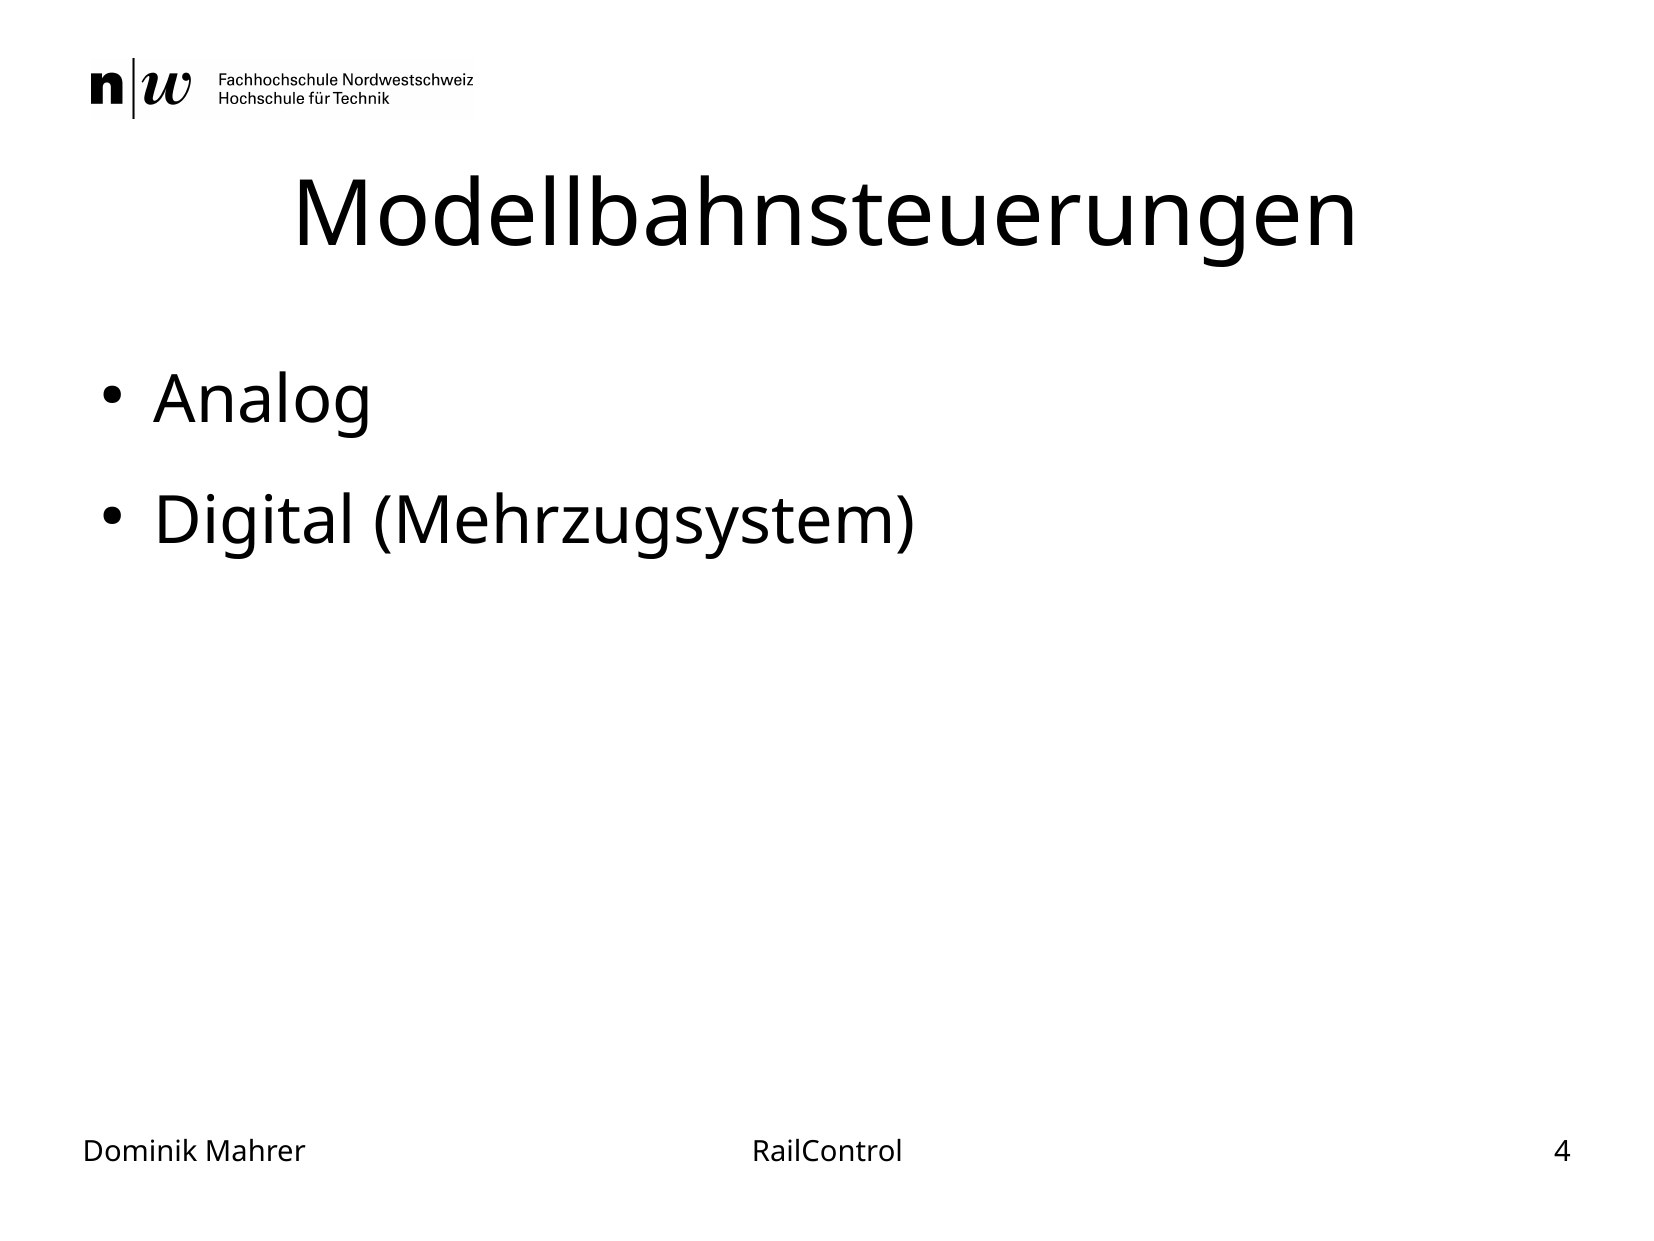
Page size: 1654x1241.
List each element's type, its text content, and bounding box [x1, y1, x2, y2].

picture [91, 58, 473, 119]
title Modellbahnsteuerungen [82, 153, 1571, 267]
list Analog Digital (Mehrzugsystem) [82, 351, 1571, 1063]
